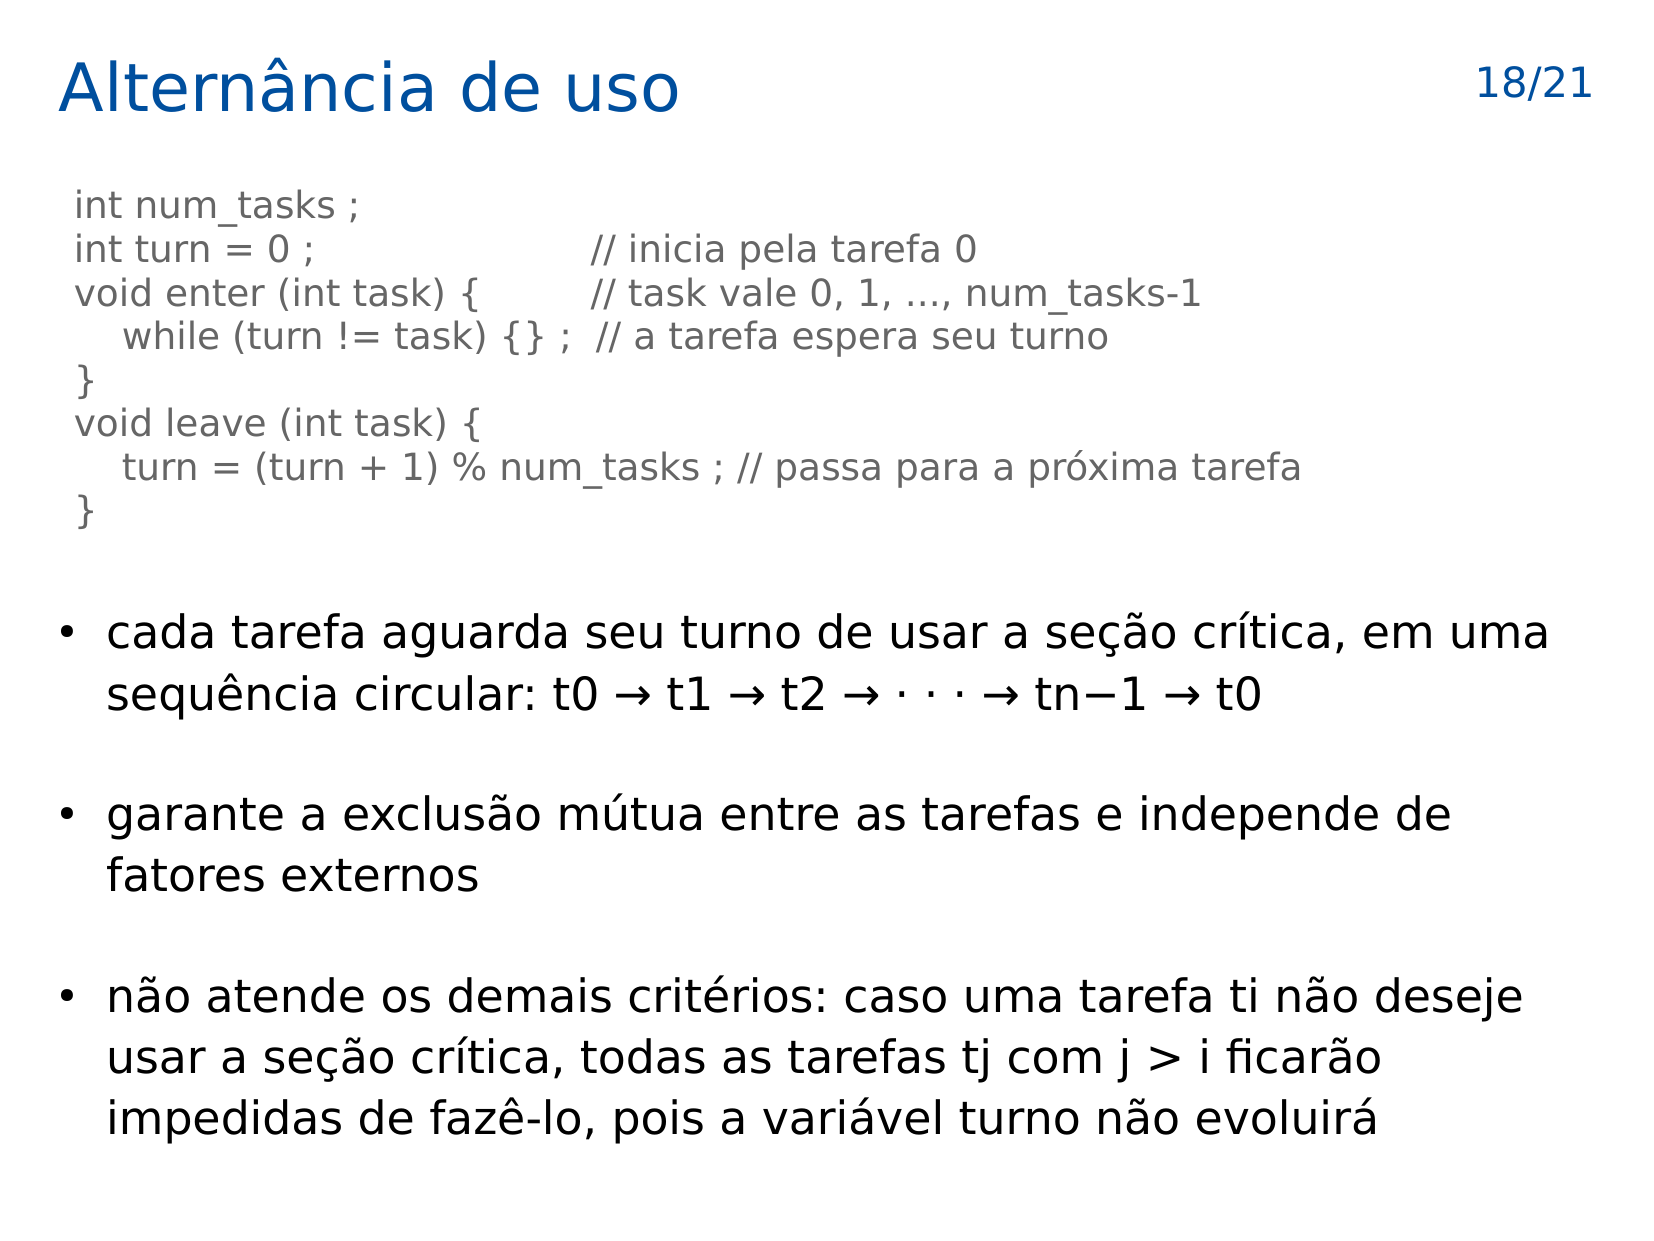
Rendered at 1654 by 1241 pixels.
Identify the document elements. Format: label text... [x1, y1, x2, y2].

text_box int num_tasks ; int turn = 0 ; // inicia pela tarefa 0 void enter (int task) { // task vale 0, 1, ..., num_tasks-1 while (turn != task) {} ; // a tarefa espera seu turno } void leave (int task) { turn = (turn + 1) % num_tasks ; // passa para a próxima tarefa } [59, 176, 1595, 540]
title Alternância de uso [59, 29, 1625, 148]
list cada tarefa aguarda seu turno de usar a seção crítica, em uma sequência circular: t0 → t1 → t2 → · · · → tn−1 → t0 garante a exclusão mútua entre as tarefas e independe de fatores externos não atende os demais critérios: caso uma tarefa ti não deseje usar a seção crítica, todas as tarefas tj com j > i ficarão impedidas de fazê-lo, pois a variável turno não evoluirá [59, 598, 1595, 1211]
